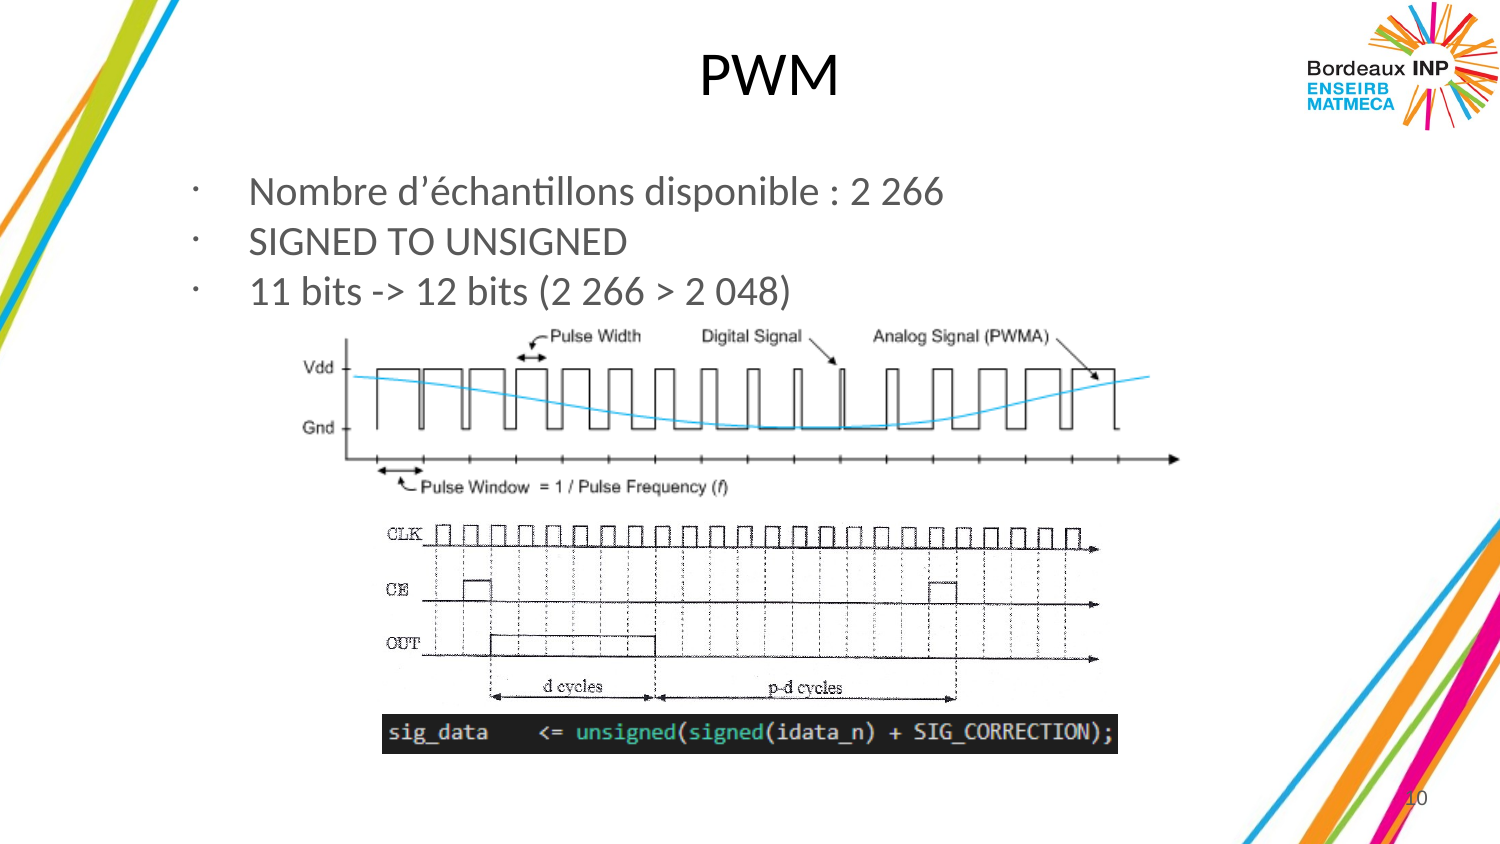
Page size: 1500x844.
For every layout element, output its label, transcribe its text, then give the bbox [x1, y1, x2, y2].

picture [382, 714, 1118, 754]
picture [289, 323, 1197, 502]
text_box 10 [1389, 764, 1480, 830]
picture [0, 0, 215, 392]
title PWM [262, 7, 1279, 123]
picture [0, 0, 171, 317]
subtitle Nombre d’échantillons disponible : 2 266 SIGNED TO UNSIGNED 11 bits -> 12 bits (2 266 > 2 048) [144, 149, 1270, 832]
picture [1229, 476, 1500, 844]
picture [371, 521, 1110, 708]
picture [1304, 0, 1500, 131]
